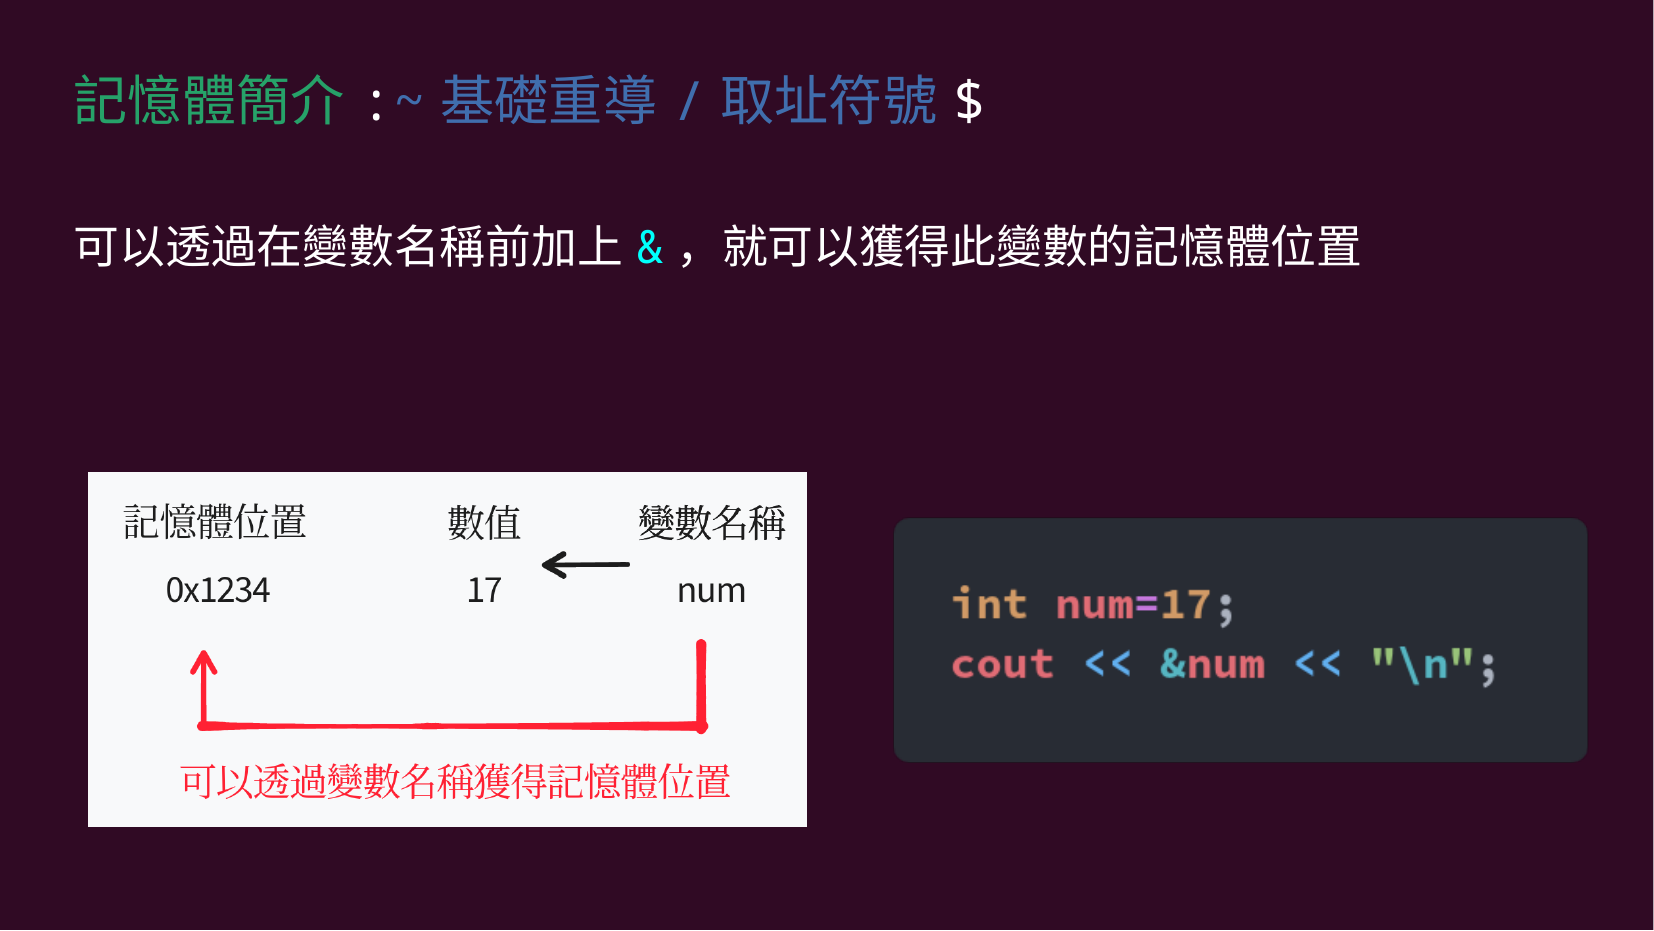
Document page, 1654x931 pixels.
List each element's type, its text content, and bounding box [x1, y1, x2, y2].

text_box 可以透過在變數名稱前加上&，就可以獲得此變數的記憶體位置 [59, 193, 1613, 488]
picture [88, 488, 807, 827]
text_box 記憶體簡介:~基礎重導/取址符號$ [59, 55, 1201, 139]
picture [825, 449, 1654, 832]
